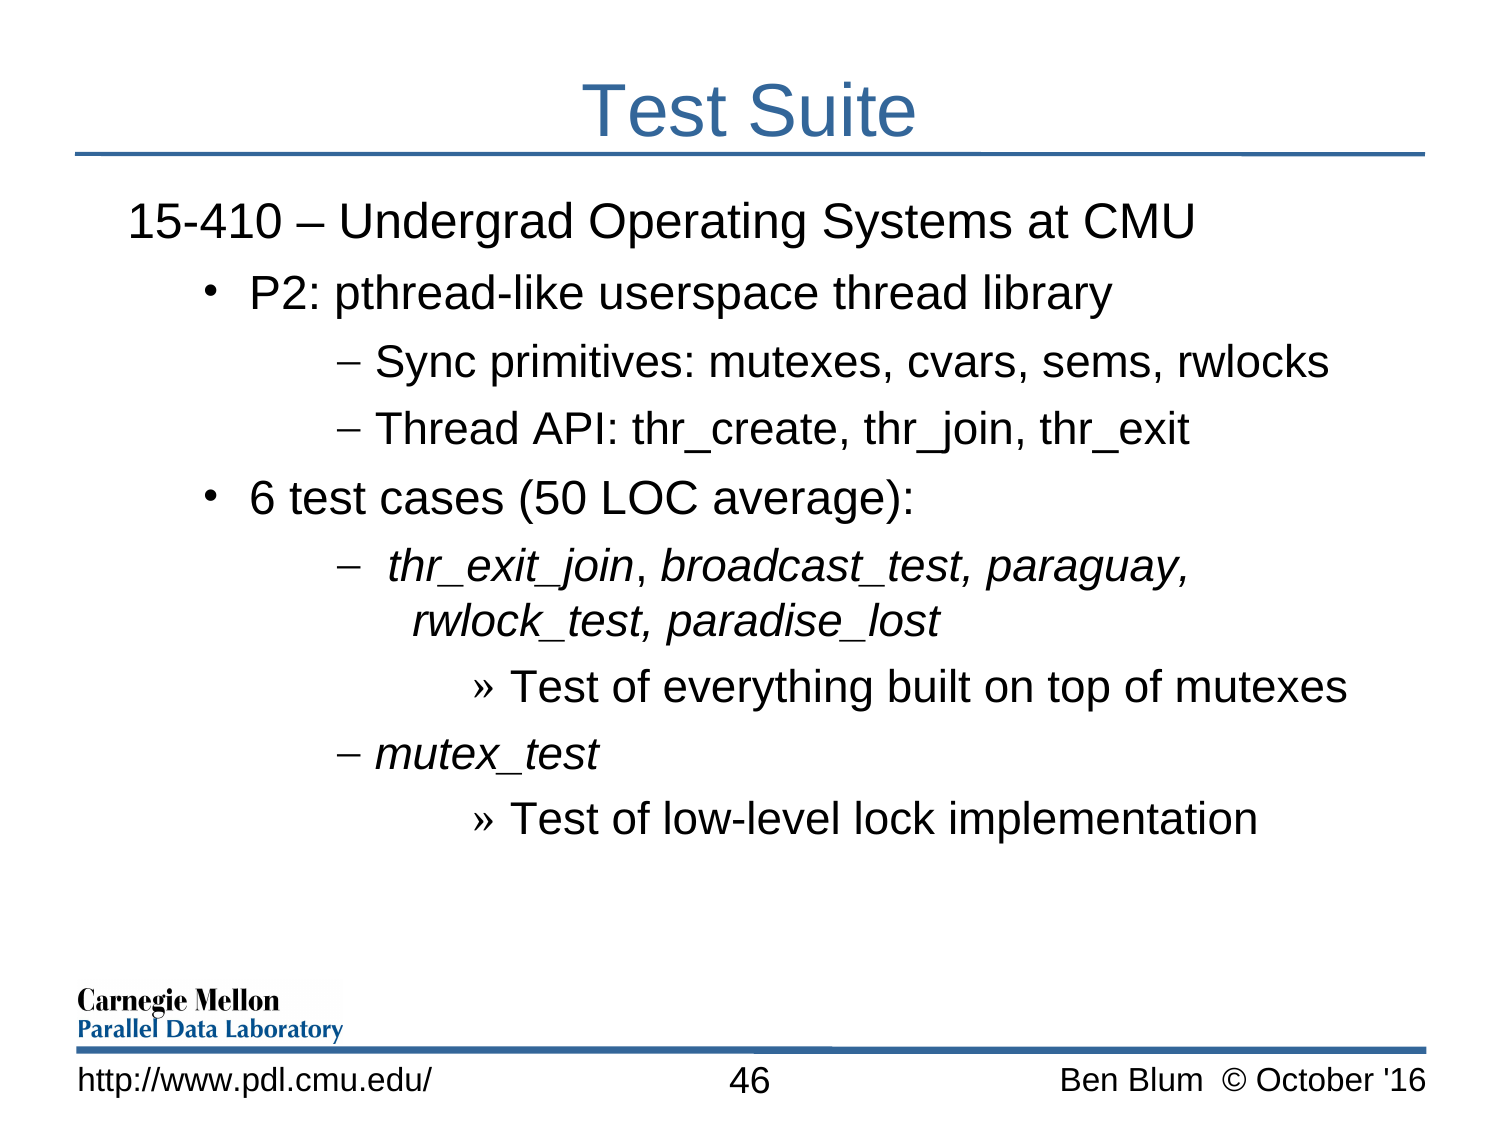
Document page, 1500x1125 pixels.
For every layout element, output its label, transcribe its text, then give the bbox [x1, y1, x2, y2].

picture [77, 979, 343, 1044]
list 15-410 – Undergrad Operating Systems at CMU P2: pthread-like userspace thread library Sync primitives: mutexes, cvars, sems, rwlocks Thread API: thr_create, thr_join, thr_exit 6 test cases (50 LOC average): thr_exit_join, broadcast_test, paraguay, rwlock_test, paradise_lost Test of everything built on top of mutexes mutex_test Test of low-level lock implementation [112, 181, 1426, 985]
title Test Suite [112, 49, 1388, 163]
